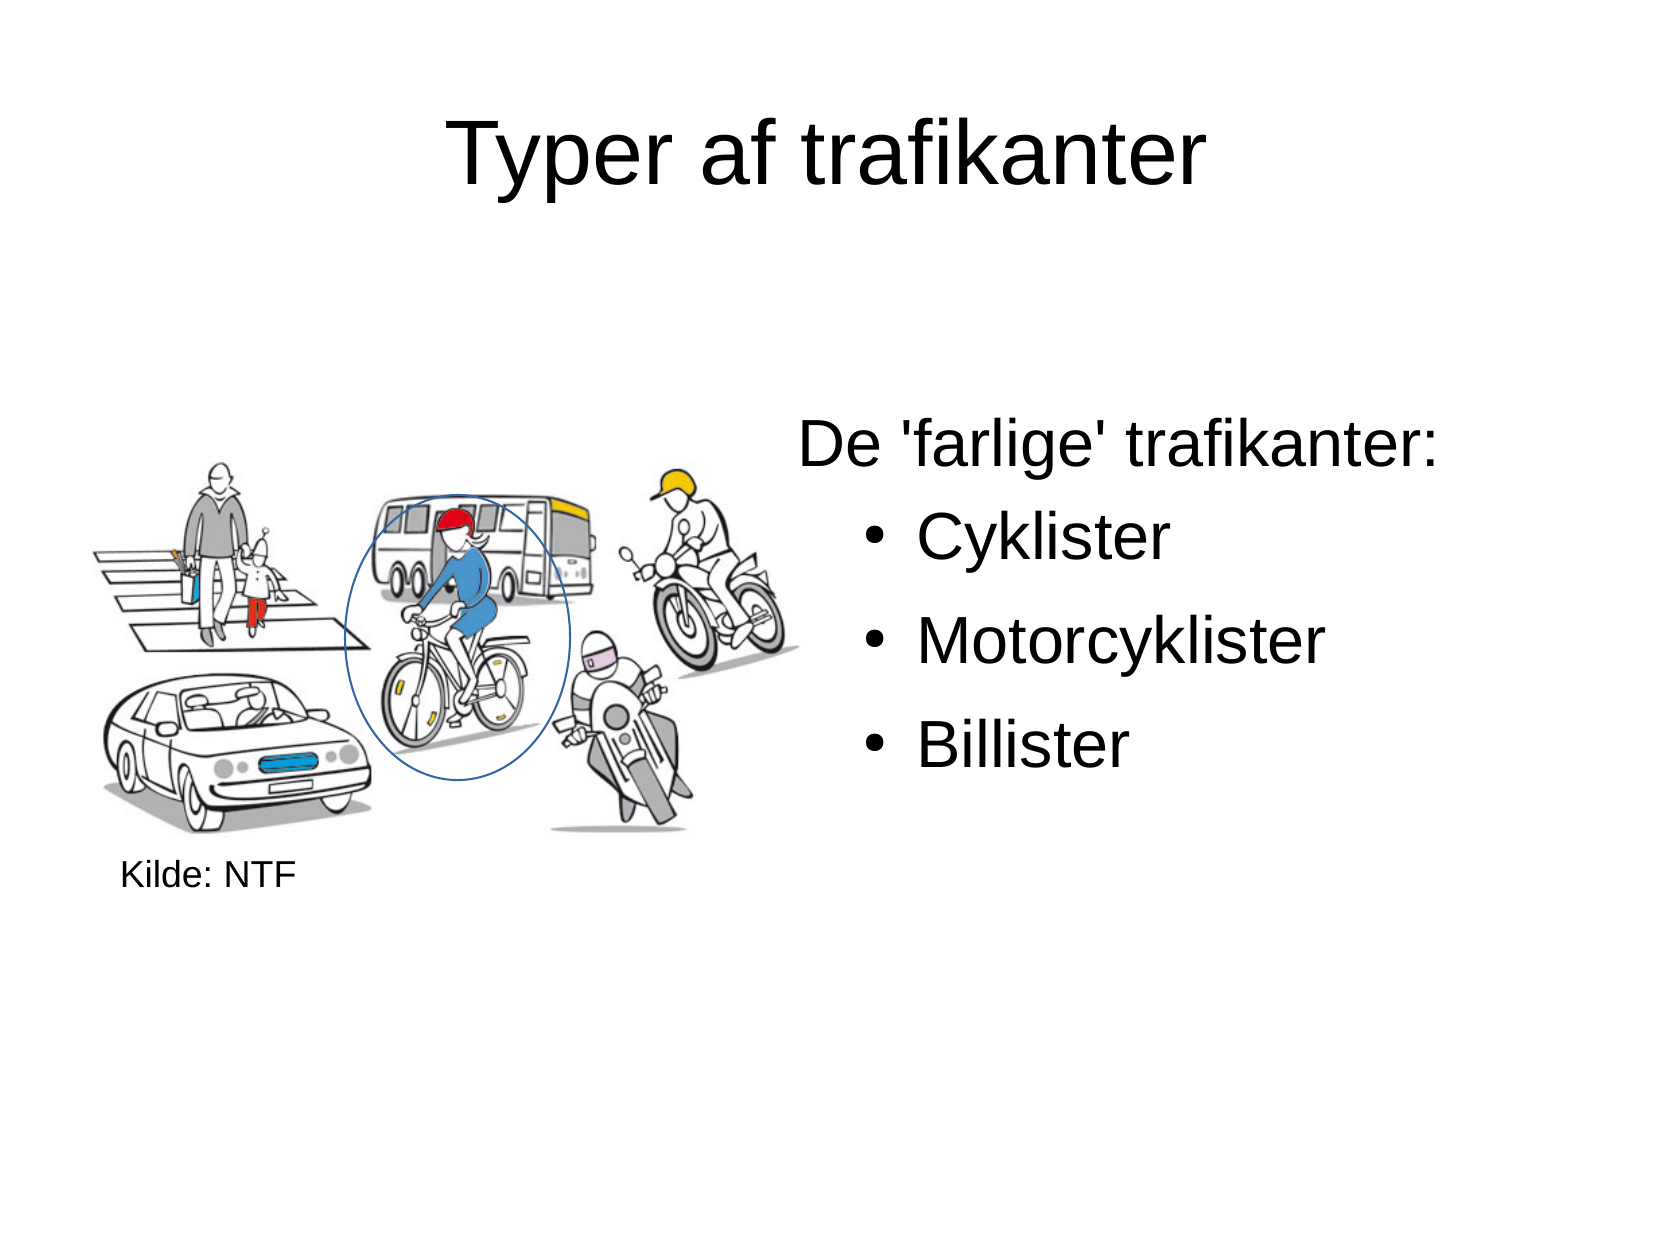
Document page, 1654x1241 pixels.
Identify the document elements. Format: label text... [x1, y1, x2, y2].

text_box Kilde: NTF [105, 846, 376, 946]
title Typer af trafikanter [82, 49, 1571, 257]
text_box De 'farlige' trafikanter: [726, 405, 1471, 496]
list Cyklister Motorcyklister Billister [845, 290, 1572, 1010]
picture [82, 461, 809, 838]
